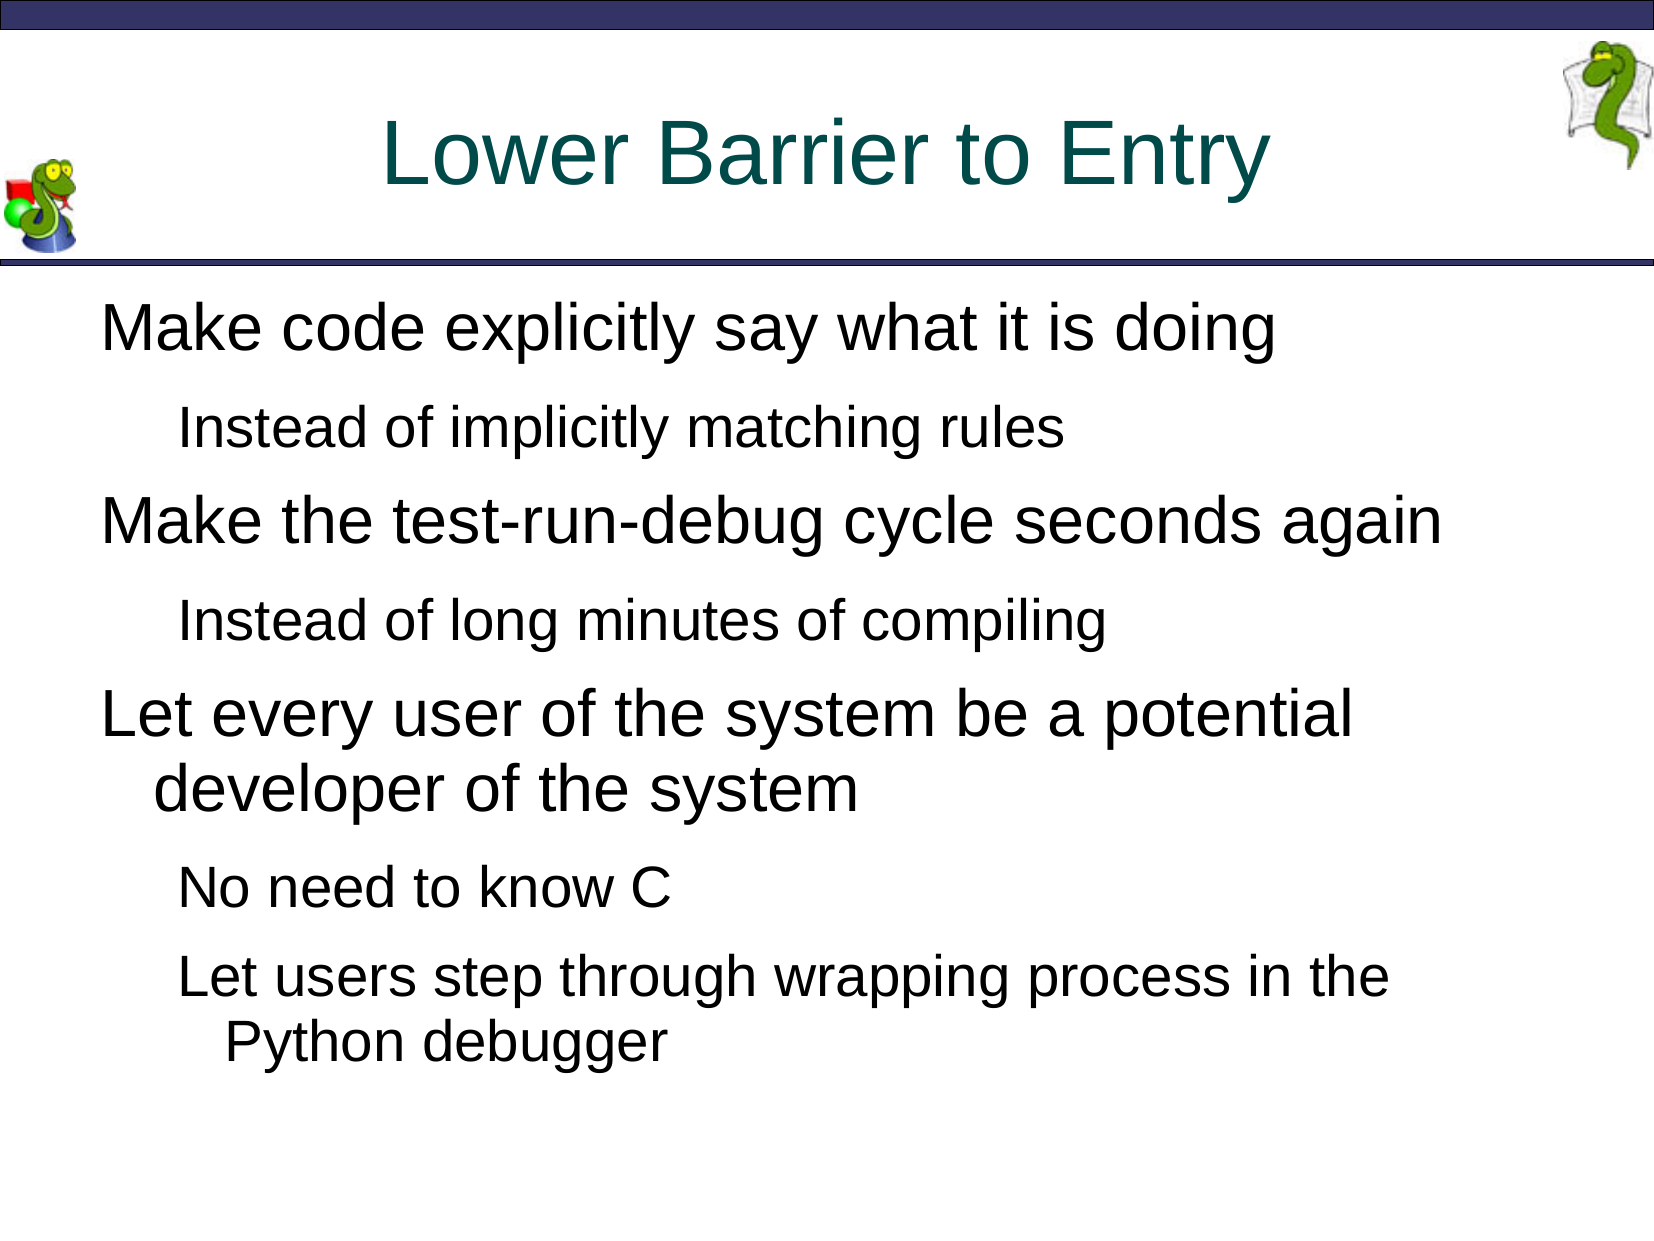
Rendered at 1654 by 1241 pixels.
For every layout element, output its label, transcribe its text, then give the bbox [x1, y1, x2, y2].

title Lower Barrier to Entry [82, 49, 1571, 257]
picture [4, 159, 76, 253]
list Make code explicitly say what it is doing Instead of implicitly matching rules Make the test-run-debug cycle seconds again Instead of long minutes of compiling Let every user of the system be a potential developer of the system No need to know C Let users step through wrapping process in the Python debugger [82, 290, 1571, 1109]
picture [1563, 41, 1654, 170]
